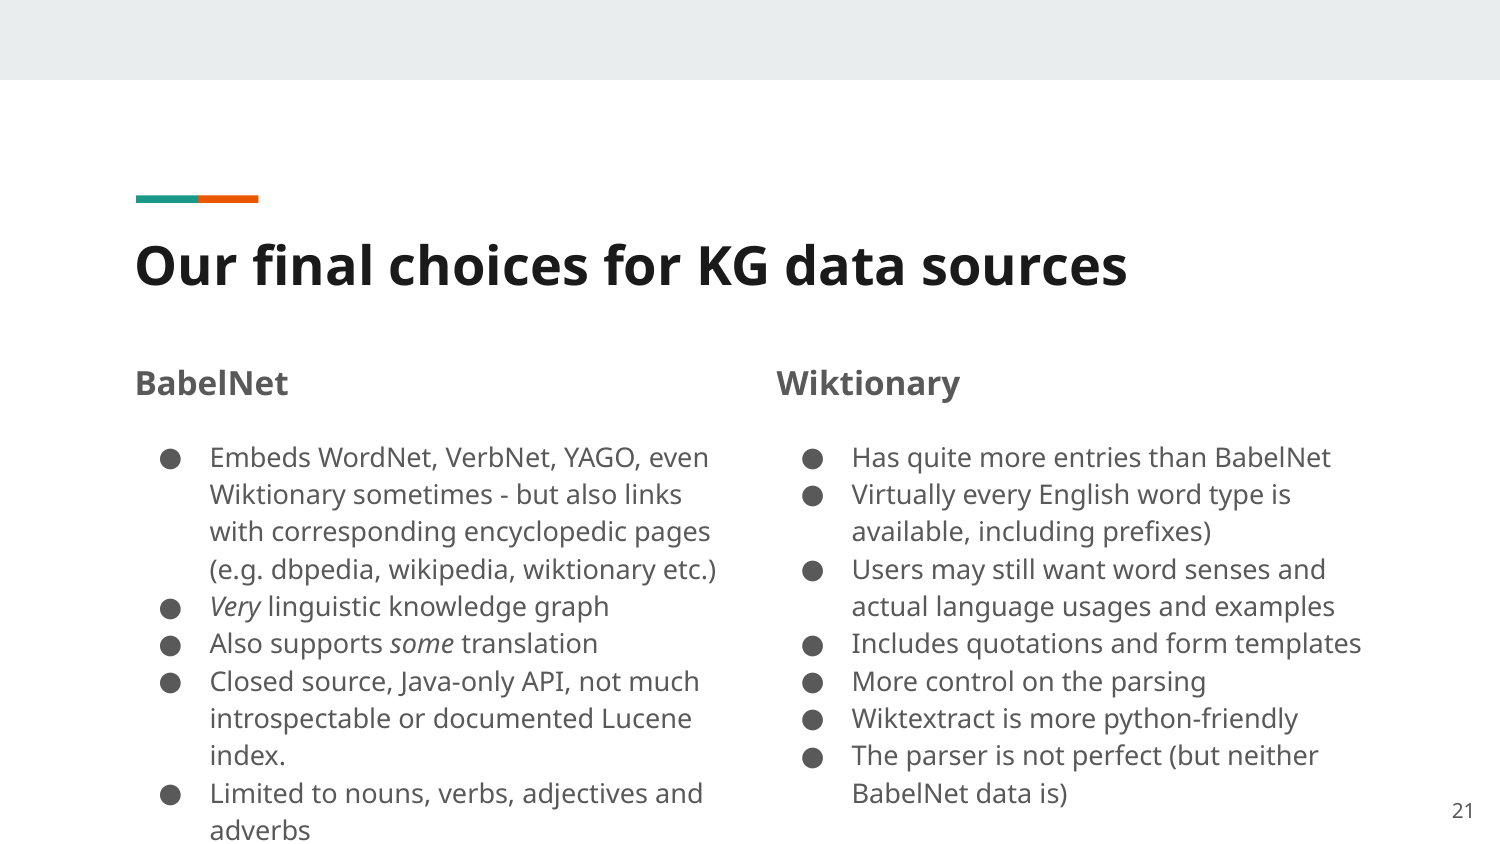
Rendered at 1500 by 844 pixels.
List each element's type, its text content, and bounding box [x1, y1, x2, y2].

title Our final choices for KG data sources [119, 216, 1381, 305]
list Wiktionary Has quite more entries than BabelNet Virtually every English word type is available, including prefixes) Users may still want word senses and actual language usages and examples Includes quotations and form templates More control on the parsing Wiktextract is more python-friendly The parser is not perfect (but neither BabelNet data is) [761, 341, 1381, 712]
list BabelNet Embeds WordNet, VerbNet, YAGO, even Wiktionary sometimes - but also links with corresponding encyclopedic pages (e.g. dbpedia, wikipedia, wiktionary etc.) Very linguistic knowledge graph Also supports some translation Closed source, Java-only API, not much introspectable or documented Lucene index. Limited to nouns, verbs, adjectives and adverbs [119, 341, 739, 712]
slide_number <number> [1400, 779, 1491, 844]
